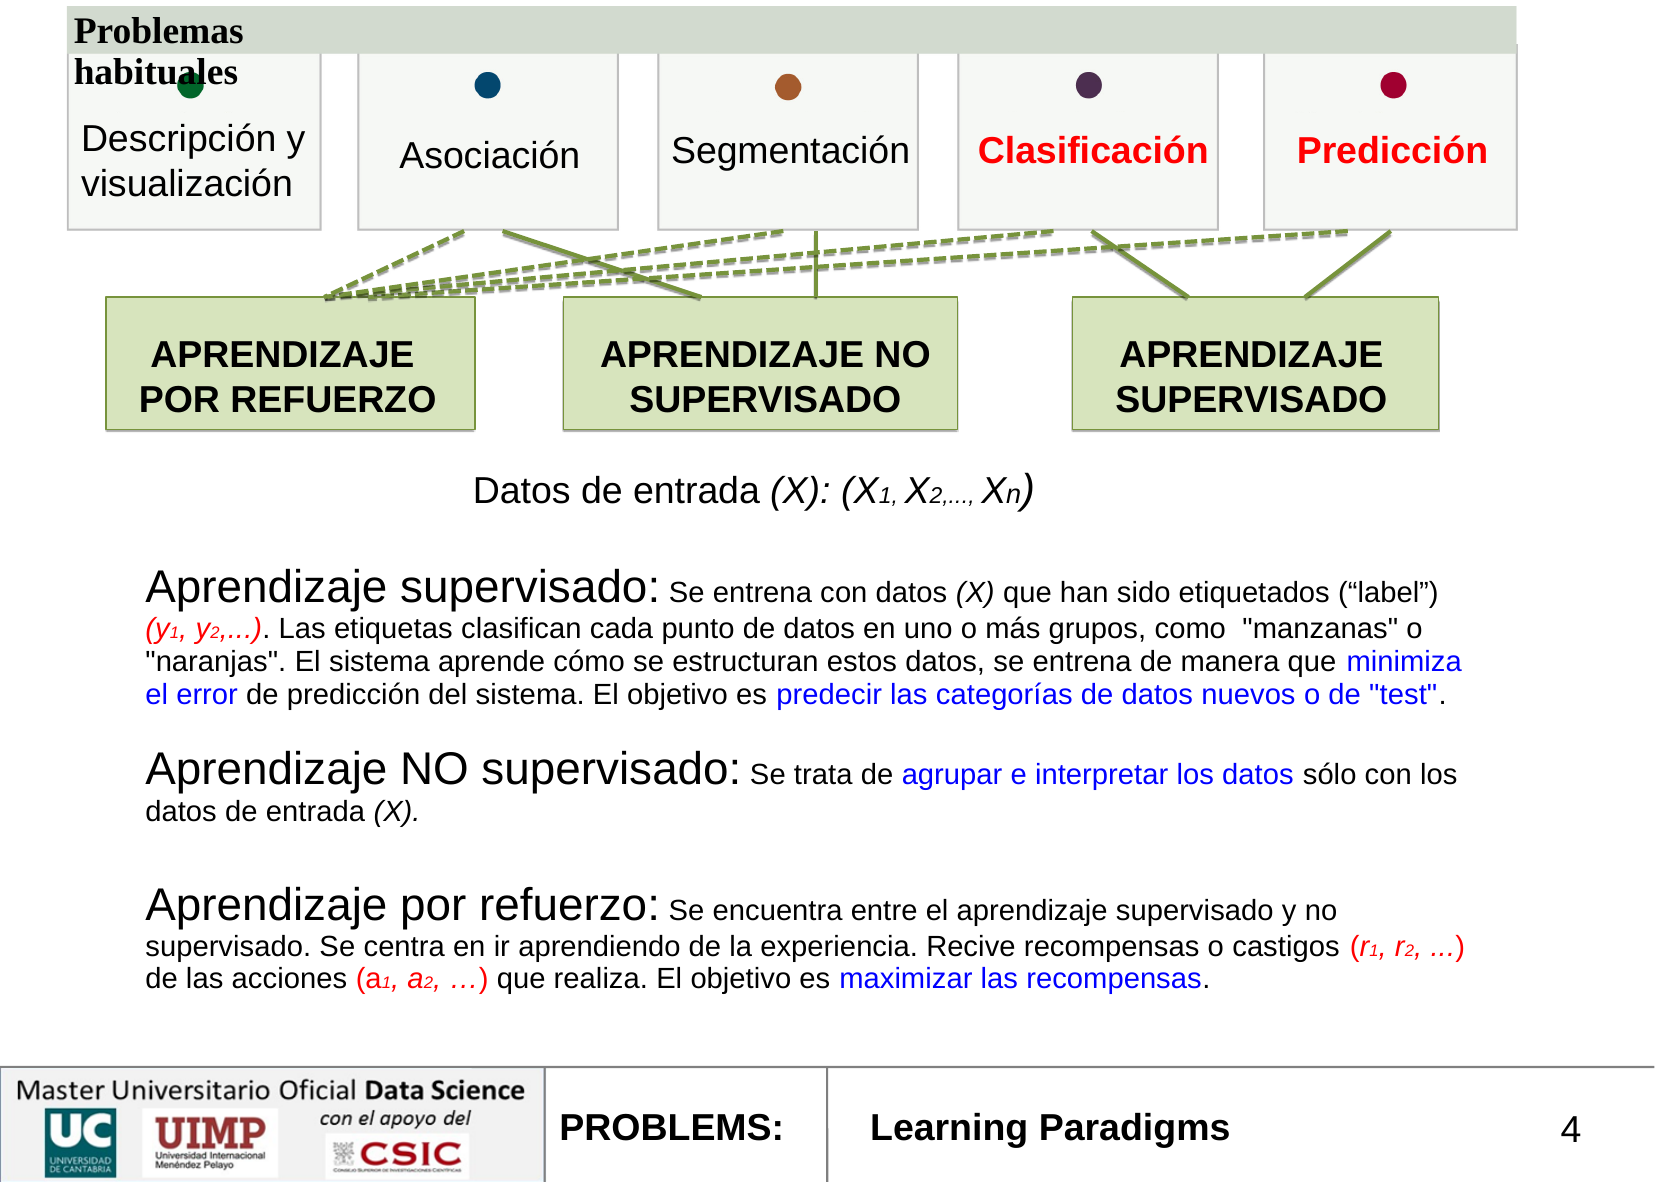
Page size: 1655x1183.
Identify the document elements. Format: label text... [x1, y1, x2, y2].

text_box Learning Paradigms [1019, 1134, 1168, 1148]
text_box [563, 297, 958, 430]
picture [66, 6, 1522, 231]
text_box Predicción [1282, 118, 1528, 179]
text_box Asociación [384, 123, 643, 184]
text_box Learning Paradigms [855, 1134, 1020, 1148]
text_box APRENDIZAJE NO SUPERVISADO [565, 322, 966, 383]
text_box Problemas habituales [59, 2, 433, 60]
text_box Datos de entrada (X): (X1, X2,..., Xn) [458, 454, 1061, 520]
text_box [1072, 297, 1439, 430]
text_box APRENDIZAJE SUPERVISADO [1078, 322, 1424, 383]
text_box Descripción y visualización [66, 106, 325, 212]
picture [546, 1134, 550, 1182]
text_box <number> [1474, 1095, 1597, 1159]
picture [121, 68, 127, 82]
picture [0, 1068, 543, 1182]
text_box APRENDIZAJE POR REFUERZO [87, 322, 488, 383]
text_box [106, 383, 475, 430]
text_box [106, 297, 475, 322]
text_box Segmentación [656, 118, 931, 179]
text_box Aprendizaje supervisado: Se entrena con datos (X) que han sido etiquetados (“label”) (y1, y2,...). Las etiquetas clasifican cada punto de datos en uno o más grupos, como "manzanas" o "naranjas". El sistema aprende cómo se estructuran estos datos, se entrena de manera que minimiza el error de predicción del sistema. El objetivo es predecir las categorías de datos nuevos o de "test". Aprendizaje NO supervisado: Se trata de agrupar e interpretar los datos sólo con los datos de entrada (X). Aprendizaje por refuerzo: Se encuentra entre el aprendizaje supervisado y no supervisado. Se centra en ir aprendiendo de la experiencia. Recive recompensas o castigos (r1, r2, ...) de las acciones (a1, a2, …) que realiza. El objetivo es maximizar las recompensas. [130, 553, 1501, 1134]
text_box Learning Paradigms [1167, 1134, 1456, 1148]
text_box Clasificación [963, 118, 1236, 179]
